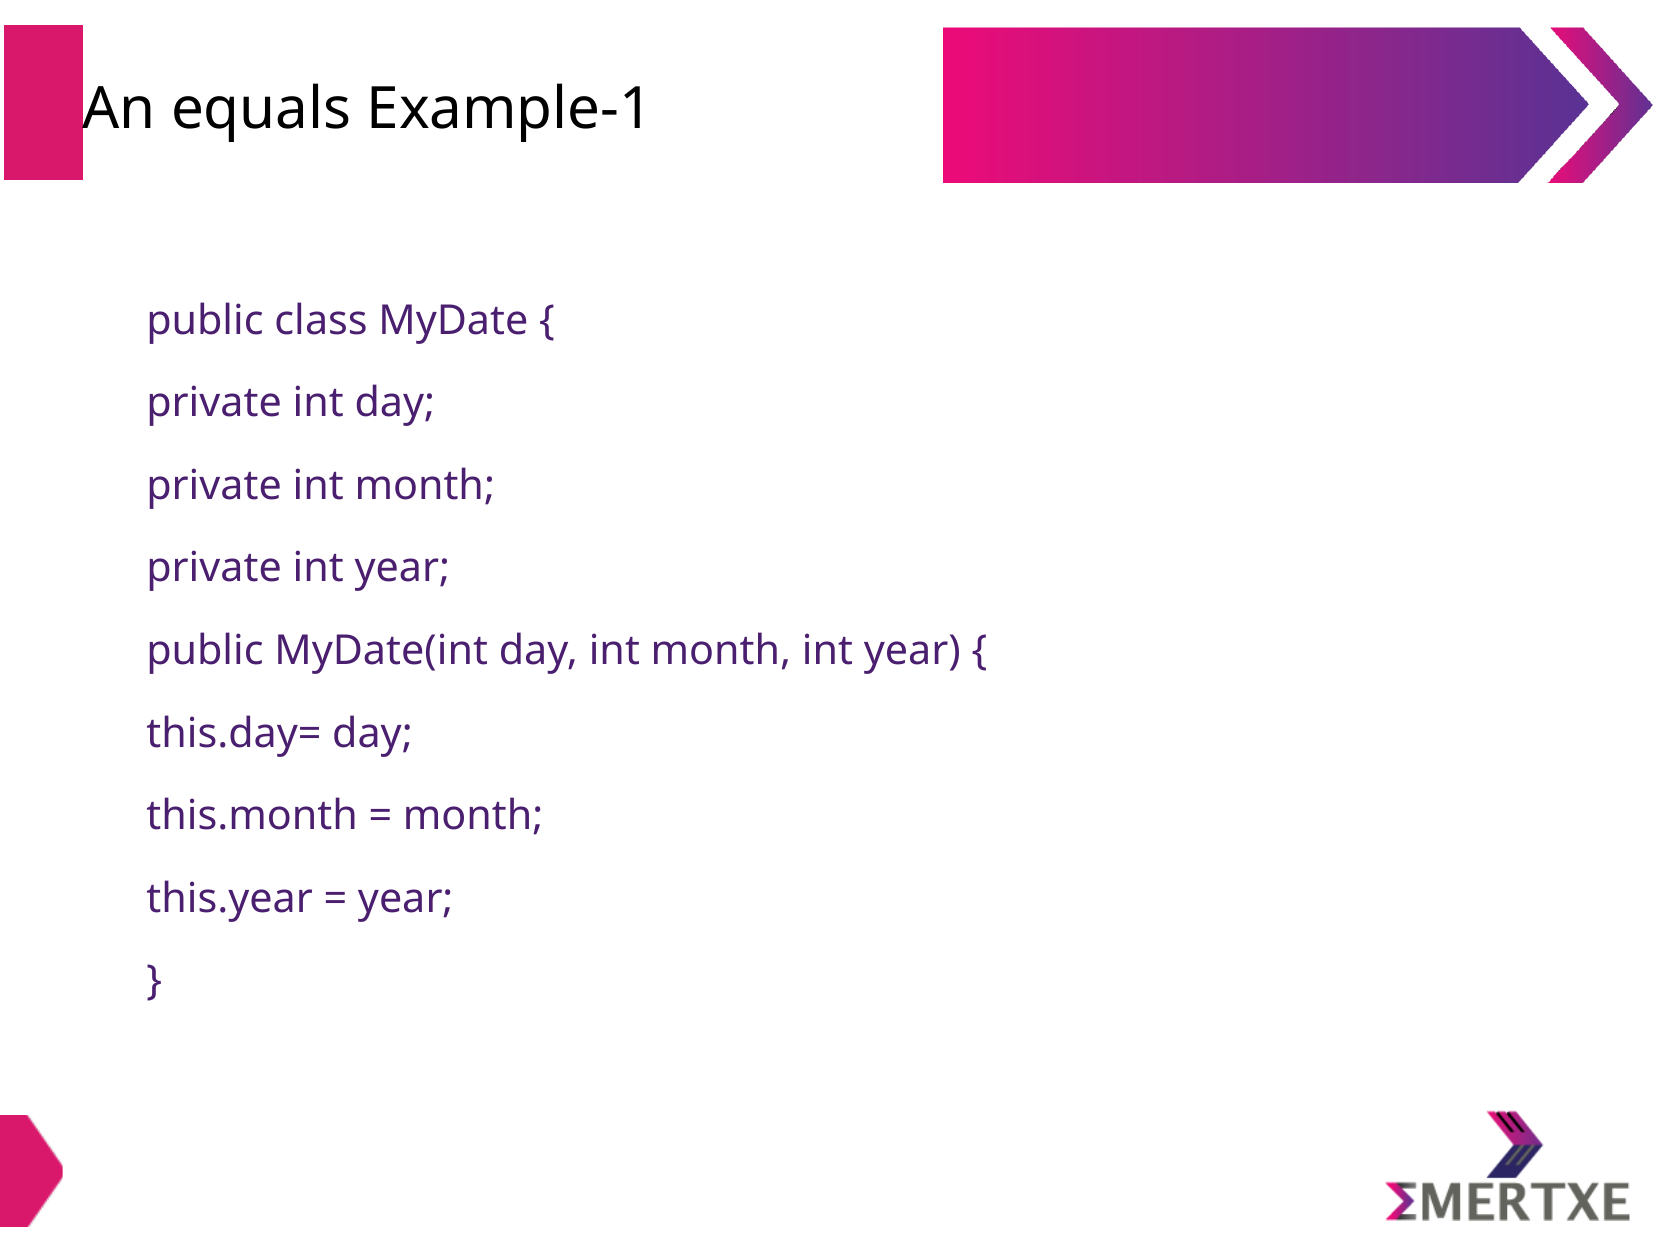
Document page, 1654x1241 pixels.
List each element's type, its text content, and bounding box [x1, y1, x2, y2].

picture [1385, 1107, 1631, 1221]
list public class MyDate { private int day; private int month; private int year; public MyDate(int day, int month, int year) { this.day= day; this.month = month; this.year = year; } [82, 290, 1571, 1010]
picture [1571, 27, 1653, 183]
title An equals Example-1 [82, 2, 1571, 210]
